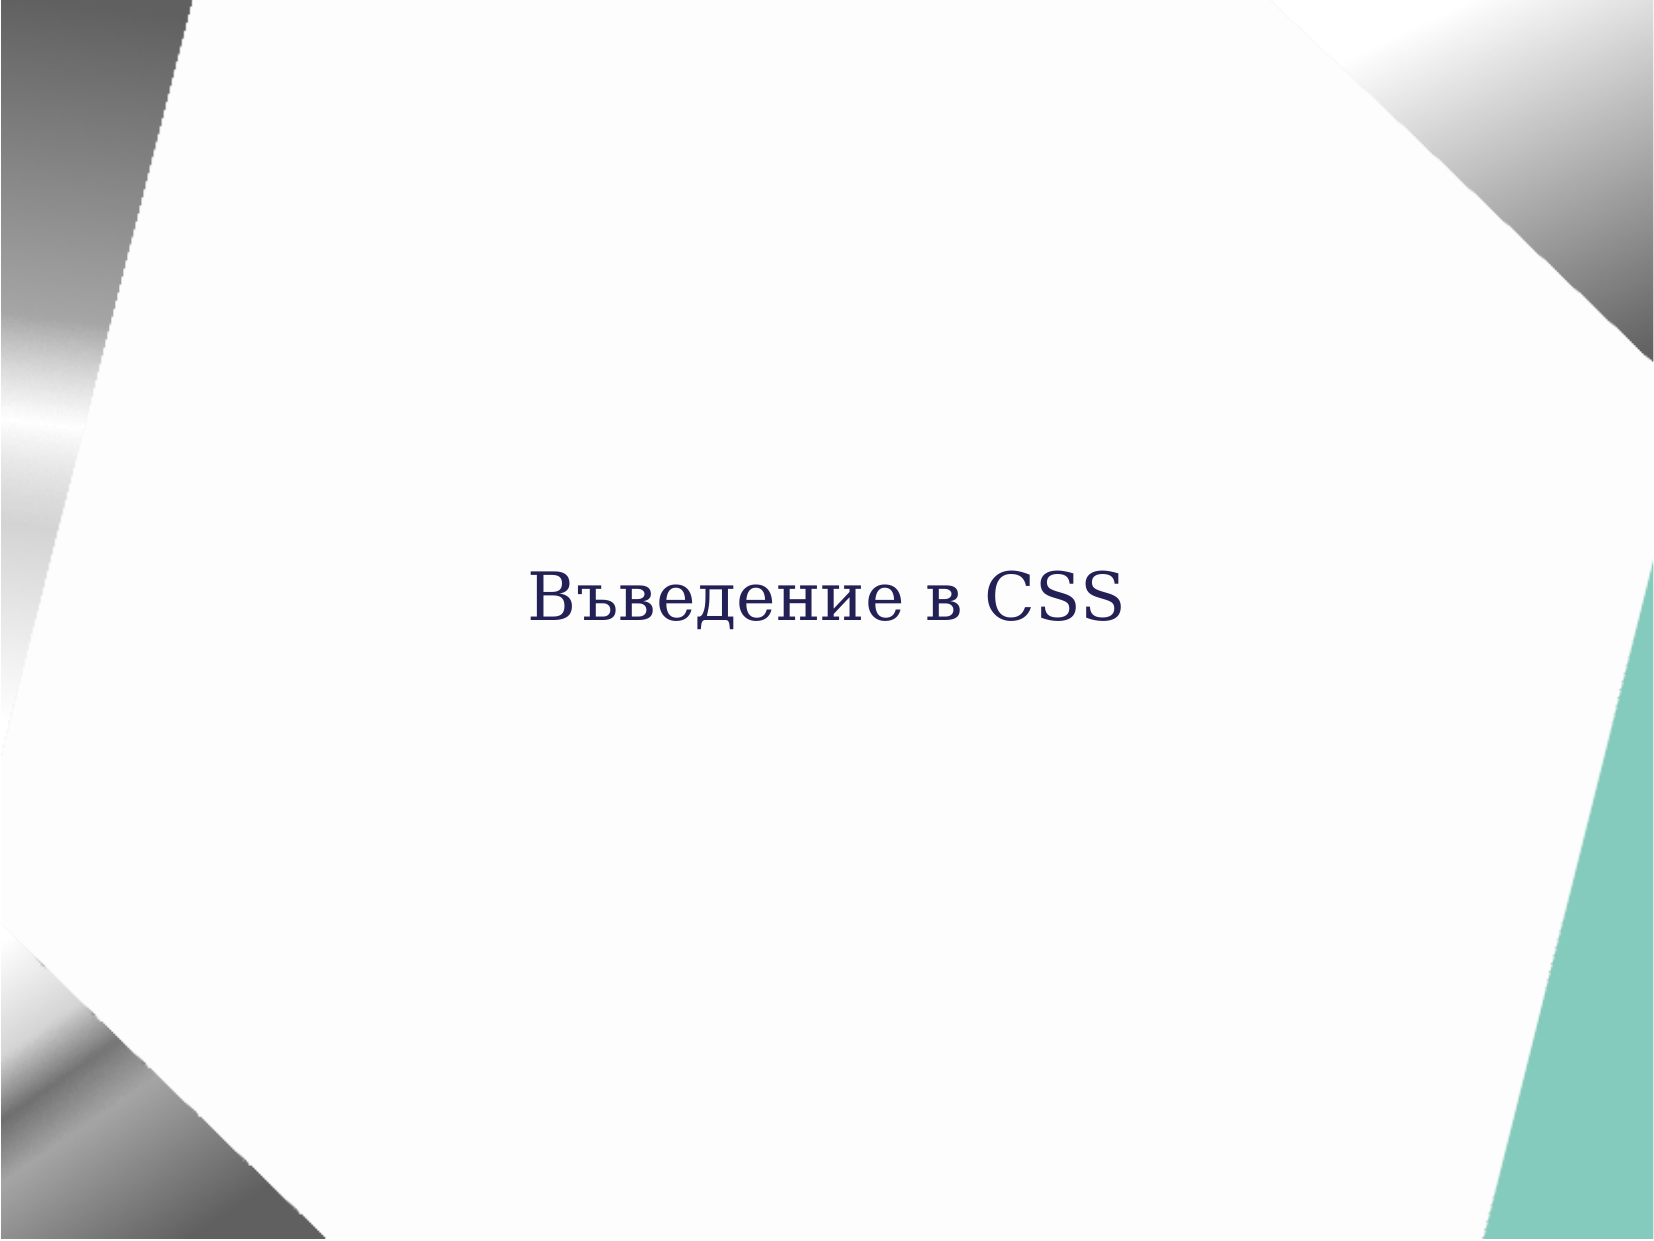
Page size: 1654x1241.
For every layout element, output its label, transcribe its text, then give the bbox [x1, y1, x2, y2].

text_box Въведение в CSS [272, 550, 1382, 799]
picture [1, 0, 1654, 1239]
